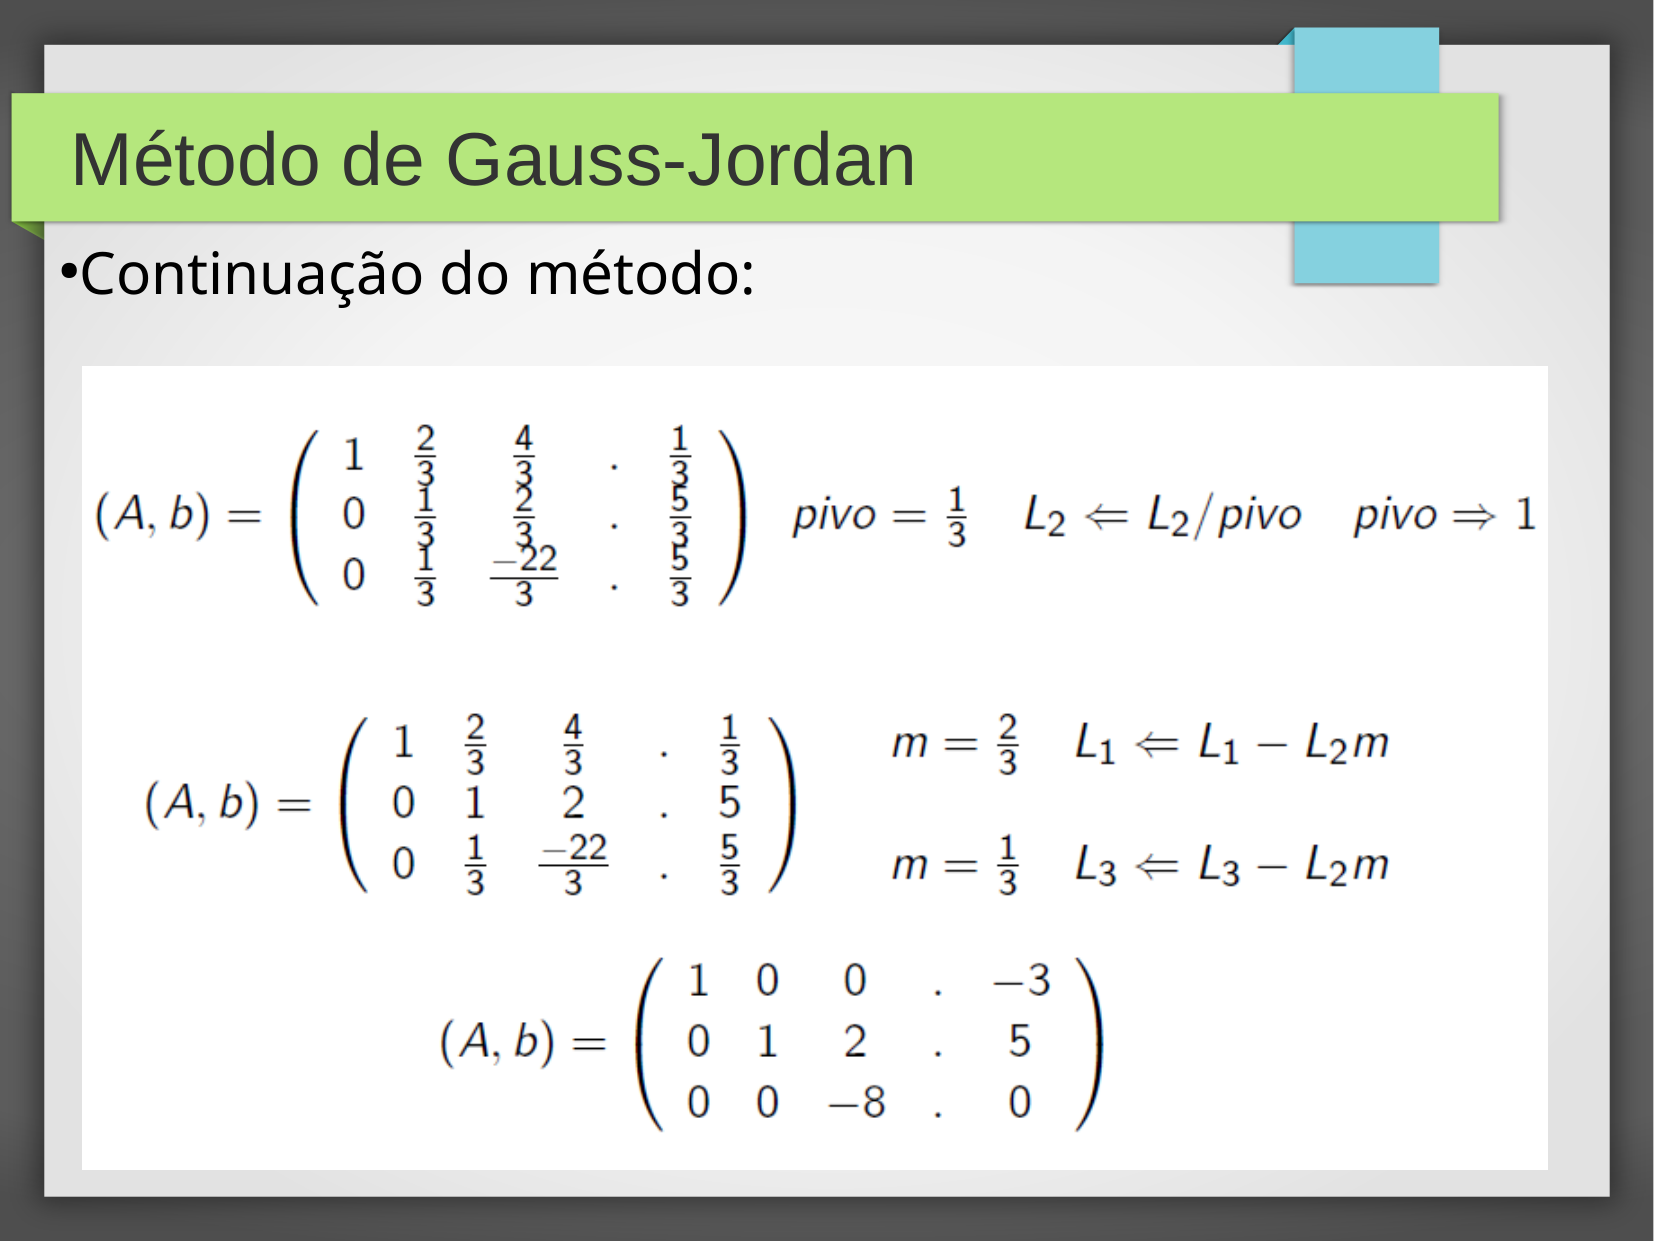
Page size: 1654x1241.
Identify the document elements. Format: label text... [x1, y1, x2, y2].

title Método de Gauss-Jordan [70, 106, 1229, 212]
picture [0, 0, 1654, 1241]
text_box Continuação do método: [59, 212, 1560, 1046]
